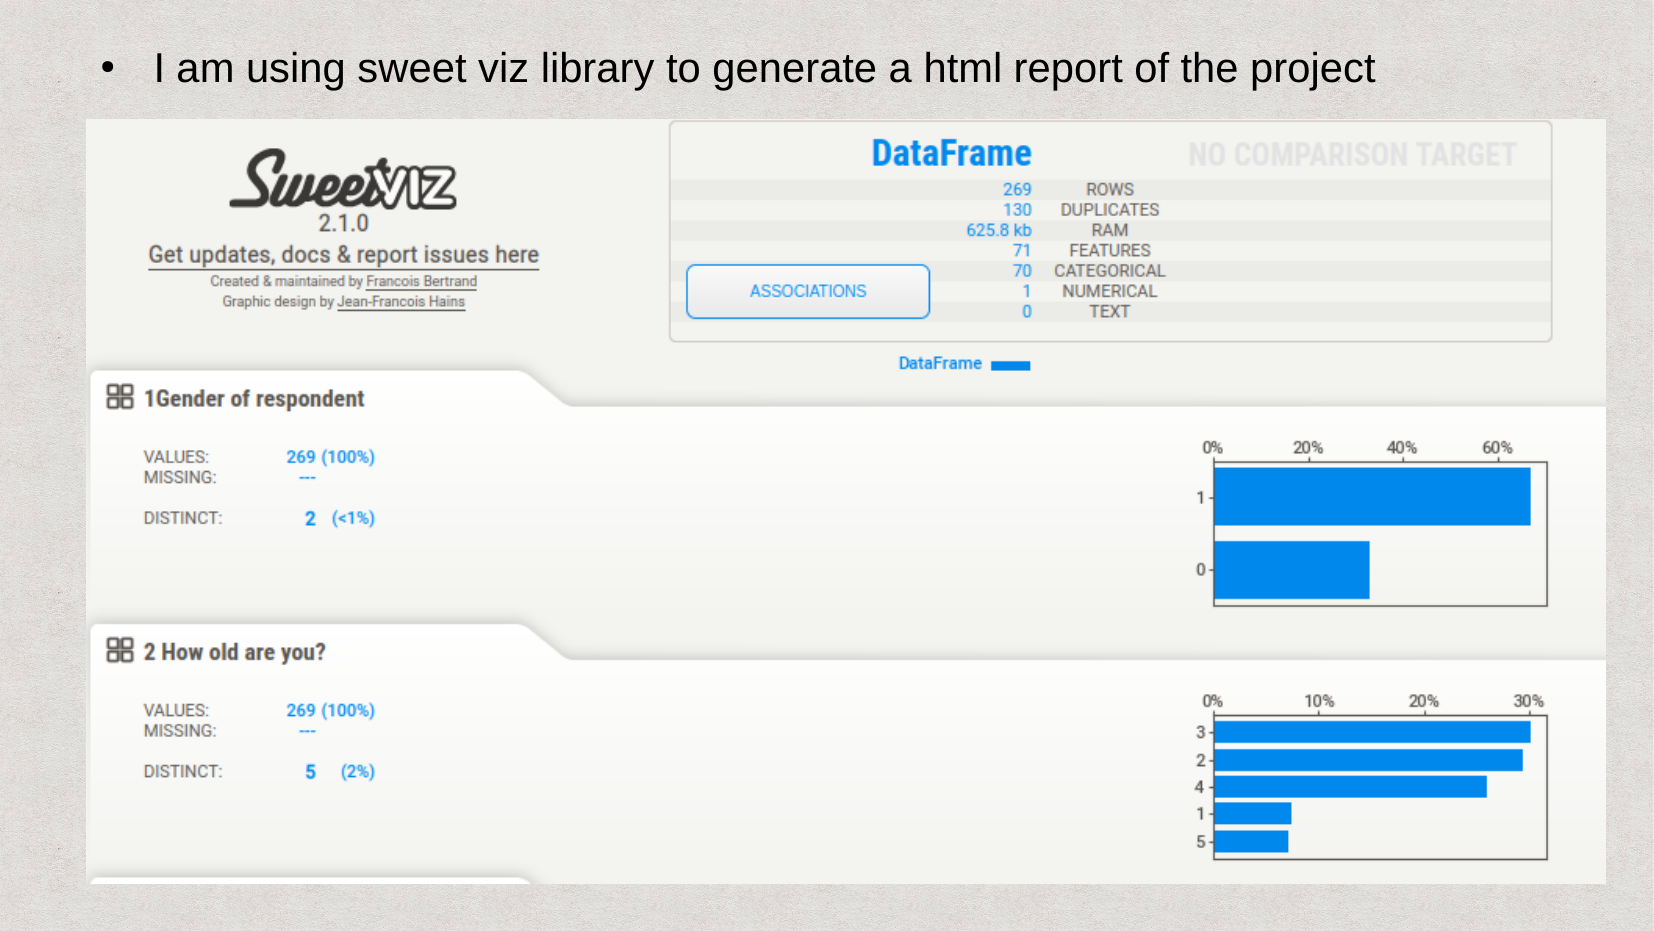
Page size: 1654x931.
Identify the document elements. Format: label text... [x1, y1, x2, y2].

picture [0, 0, 1654, 931]
list I am using sweet viz library to generate a html report of the project [82, 45, 1571, 886]
